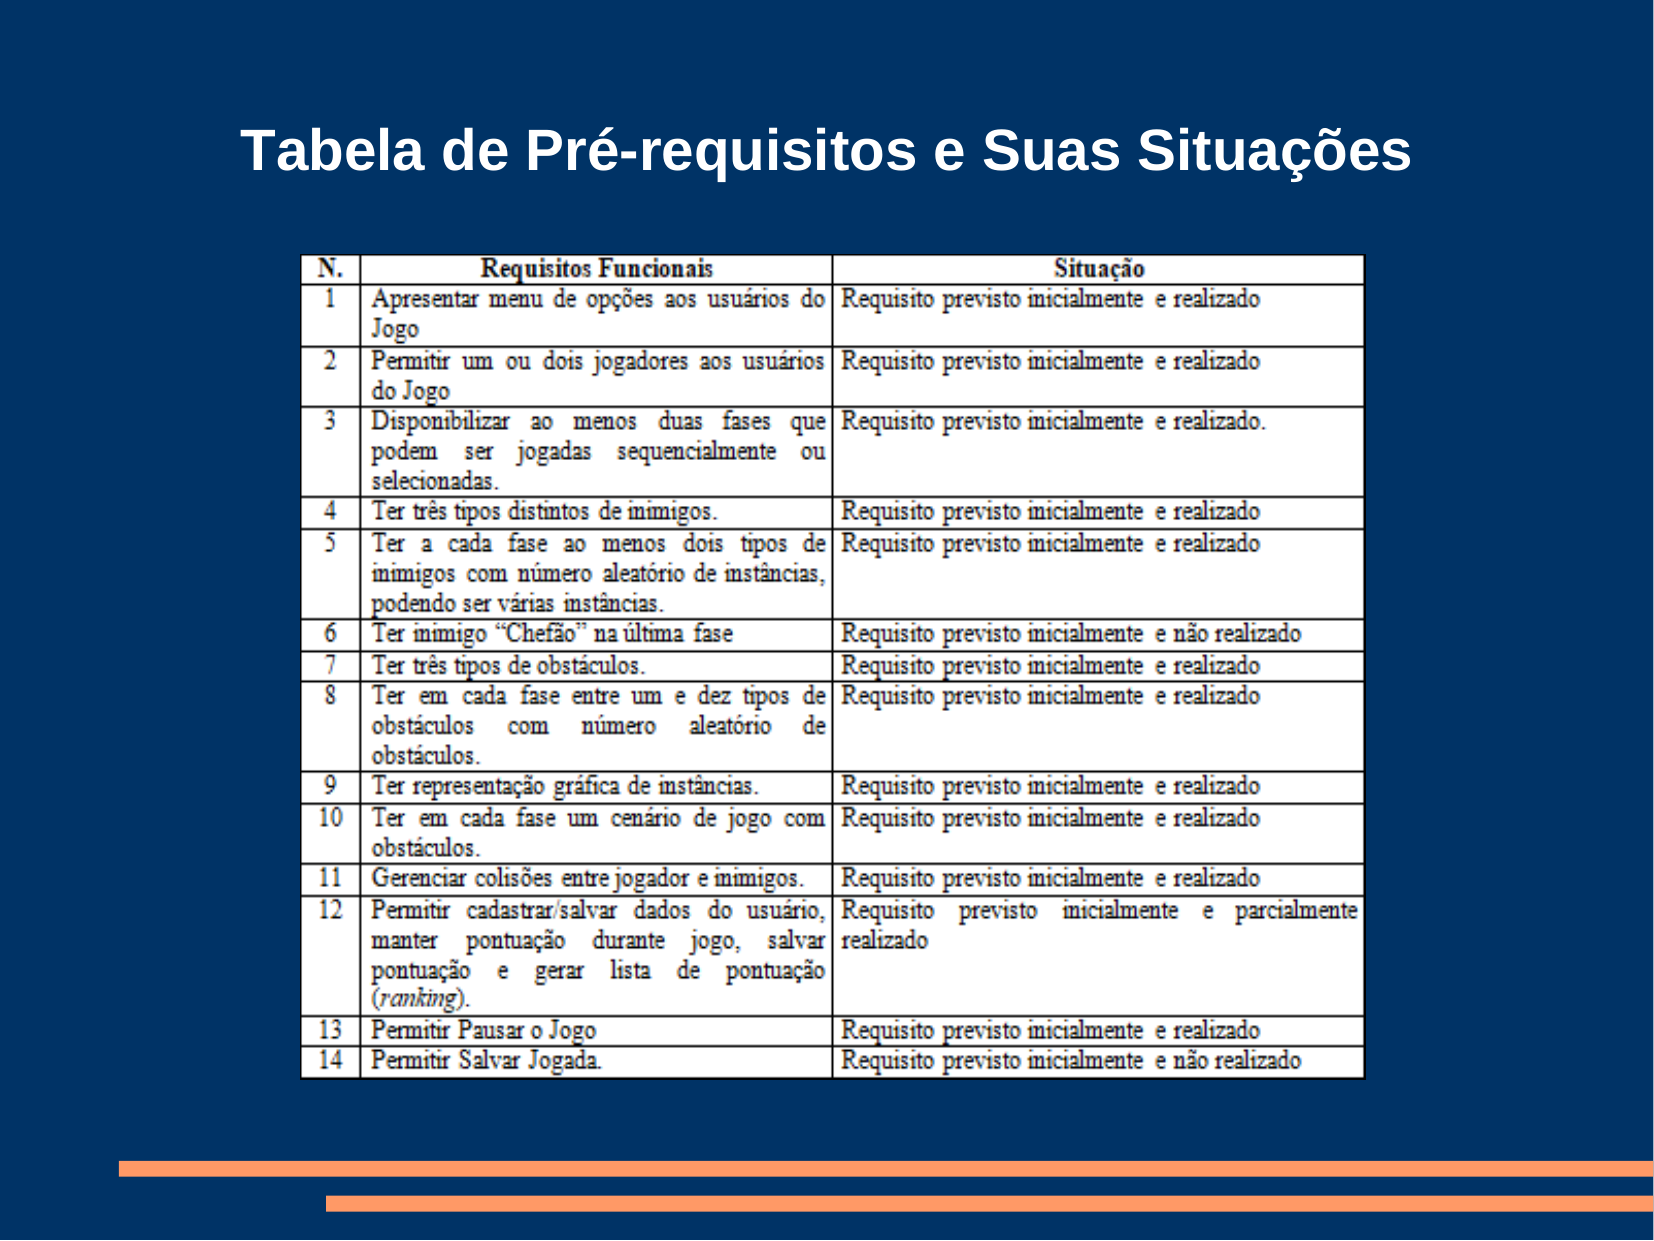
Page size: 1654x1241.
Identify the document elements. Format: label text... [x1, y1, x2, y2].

title Tabela de Pré-requisitos e Suas Situações [121, 46, 1534, 254]
picture [300, 254, 1366, 1081]
